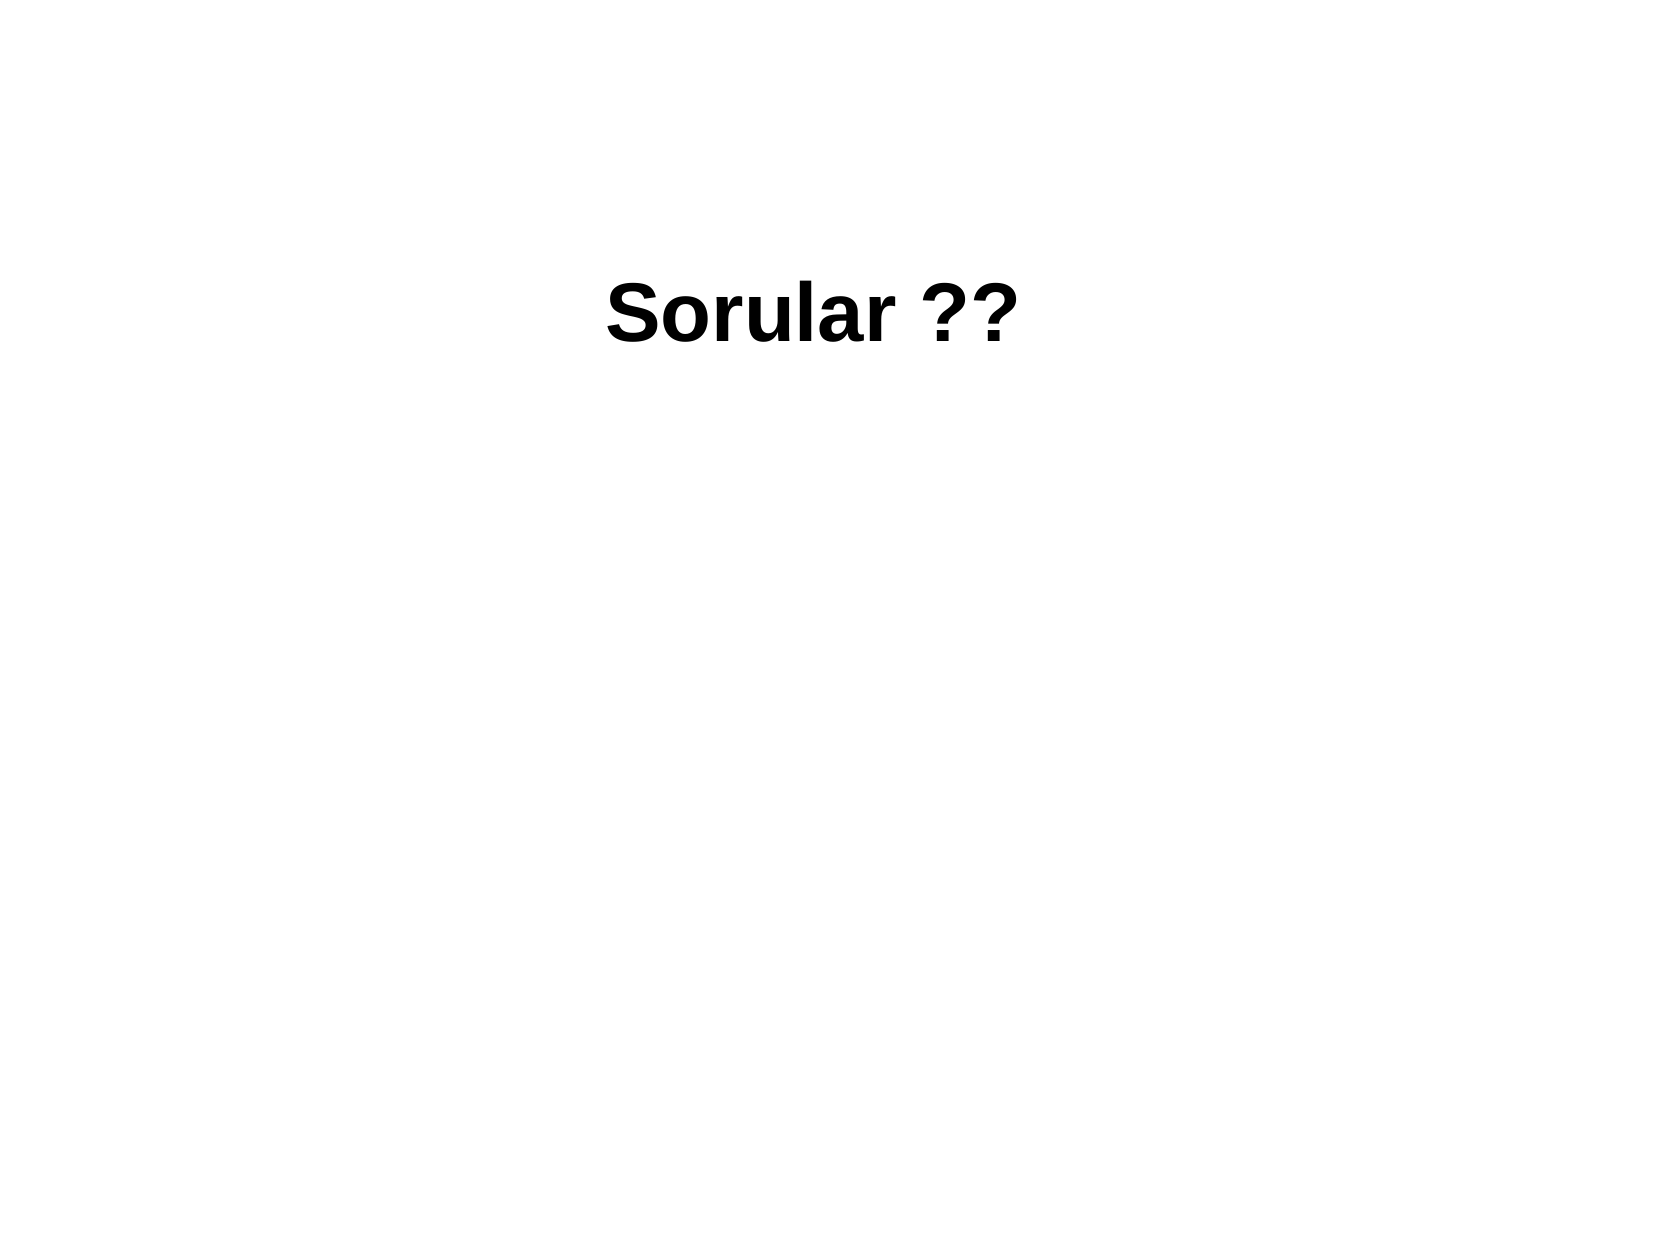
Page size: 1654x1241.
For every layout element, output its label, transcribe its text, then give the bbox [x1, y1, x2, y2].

picture [88, 92, 1270, 1076]
text_box Sorular ?? [590, 258, 1270, 443]
